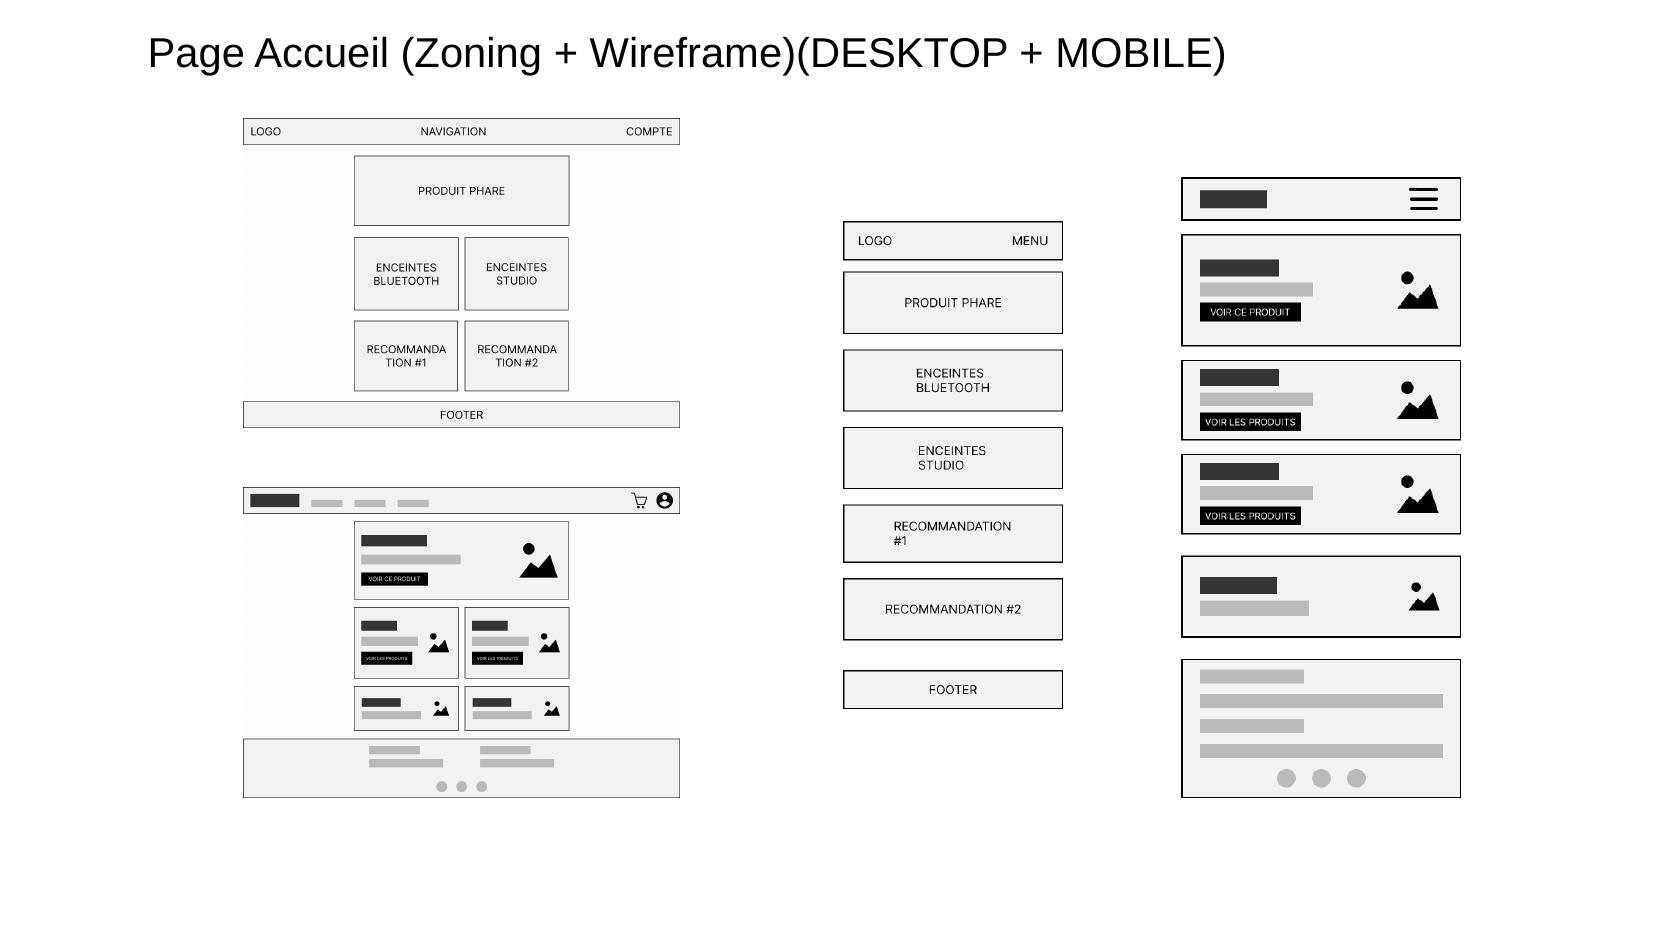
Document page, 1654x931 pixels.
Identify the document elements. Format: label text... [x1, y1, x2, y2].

picture [243, 487, 680, 798]
picture [1181, 177, 1461, 798]
list Page Accueil (Zoning + Wireframe)(DESKTOP + MOBILE) [76, 29, 1565, 78]
picture [843, 221, 1063, 709]
picture [243, 118, 680, 429]
